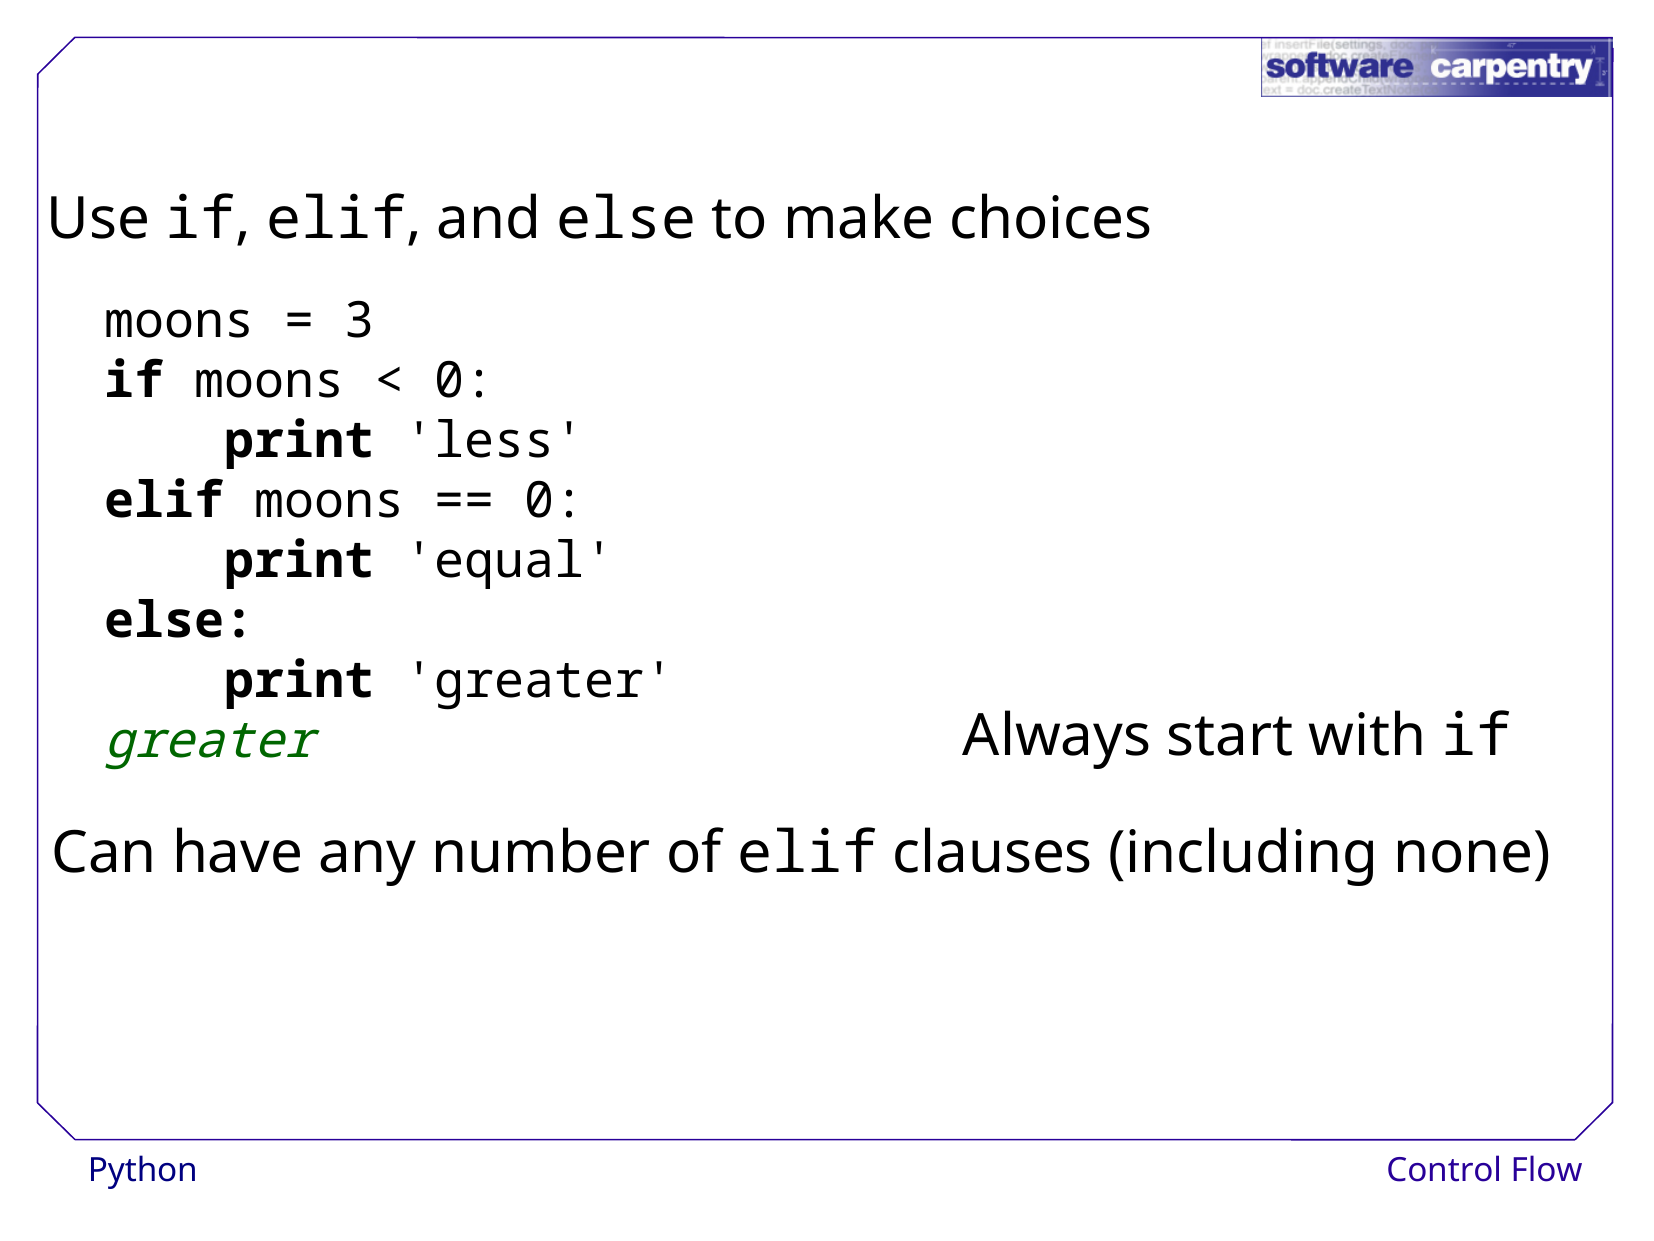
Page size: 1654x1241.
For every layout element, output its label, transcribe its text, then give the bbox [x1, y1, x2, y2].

picture [1261, 39, 1613, 97]
text_box Always start with if [948, 654, 1654, 776]
text_box moons = 3 if moons < 0: print 'less' elif moons == 0: print 'equal' else: print 'greater' greater [89, 279, 1512, 781]
text_box Use if, elif, and else to make choices [32, 138, 1318, 259]
text_box Can have any number of elif clauses (including none) [36, 771, 1654, 892]
